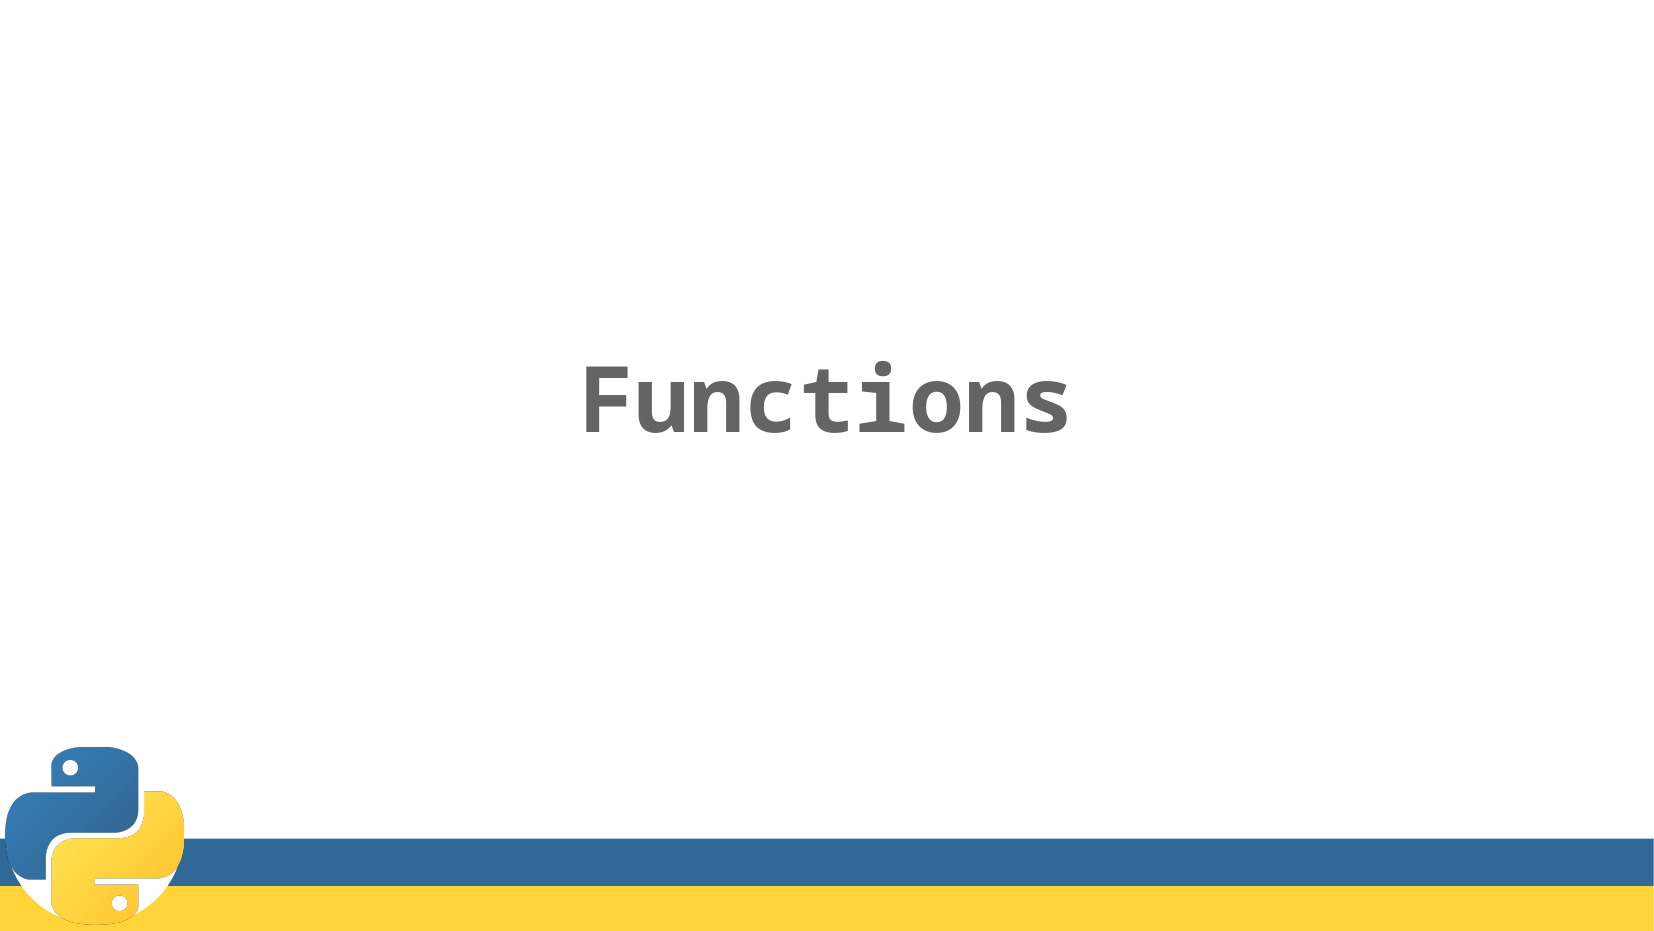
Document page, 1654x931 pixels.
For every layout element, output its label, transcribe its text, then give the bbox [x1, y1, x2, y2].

picture [5, 747, 184, 925]
subtitle Functions [82, 37, 1571, 757]
